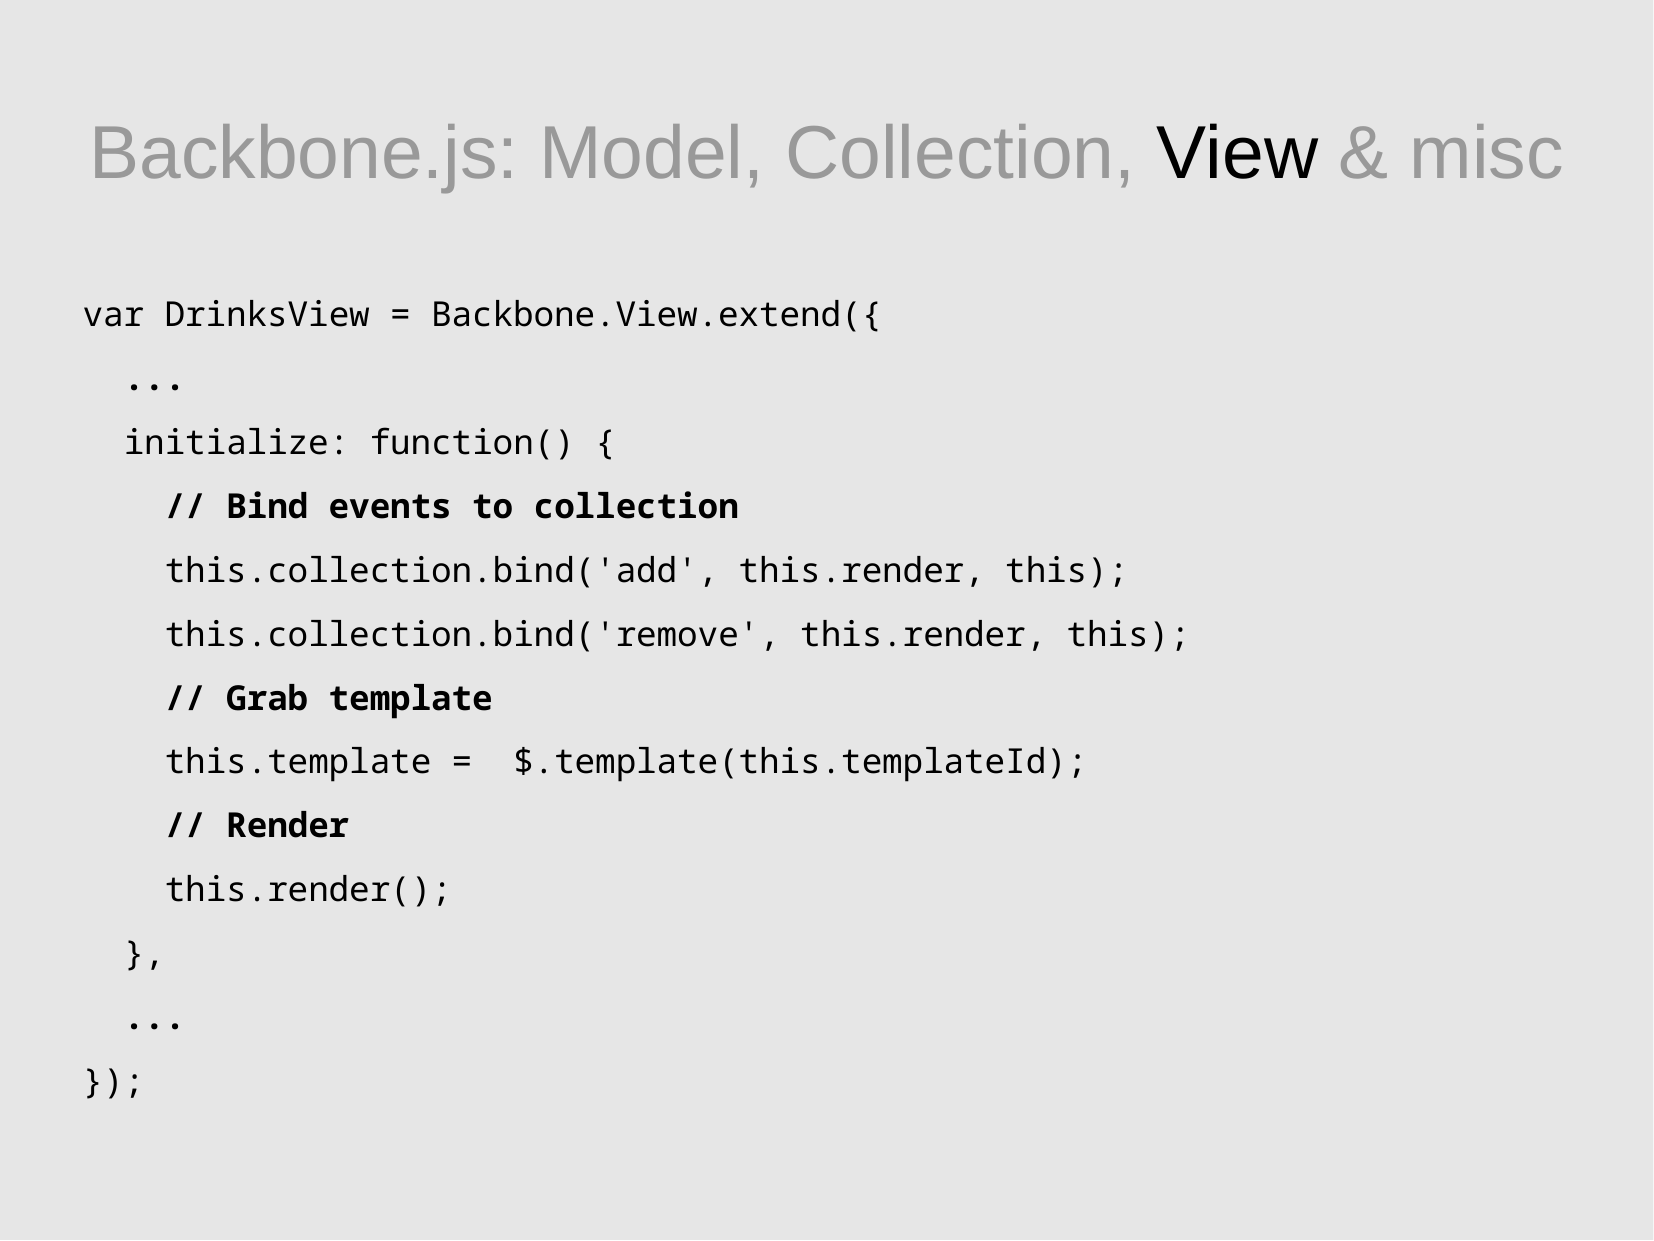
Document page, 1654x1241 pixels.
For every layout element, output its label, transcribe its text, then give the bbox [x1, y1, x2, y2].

list var DrinksView = Backbone.View.extend({ ... initialize: function() { // Bind events to collection this.collection.bind('add', this.render, this); this.collection.bind('remove', this.render, this); // Grab template this.template = $.template(this.templateId); // Render this.render(); }, ... }); [82, 290, 1571, 1109]
title Backbone.js: Model, Collection, View & misc [82, 56, 1571, 250]
